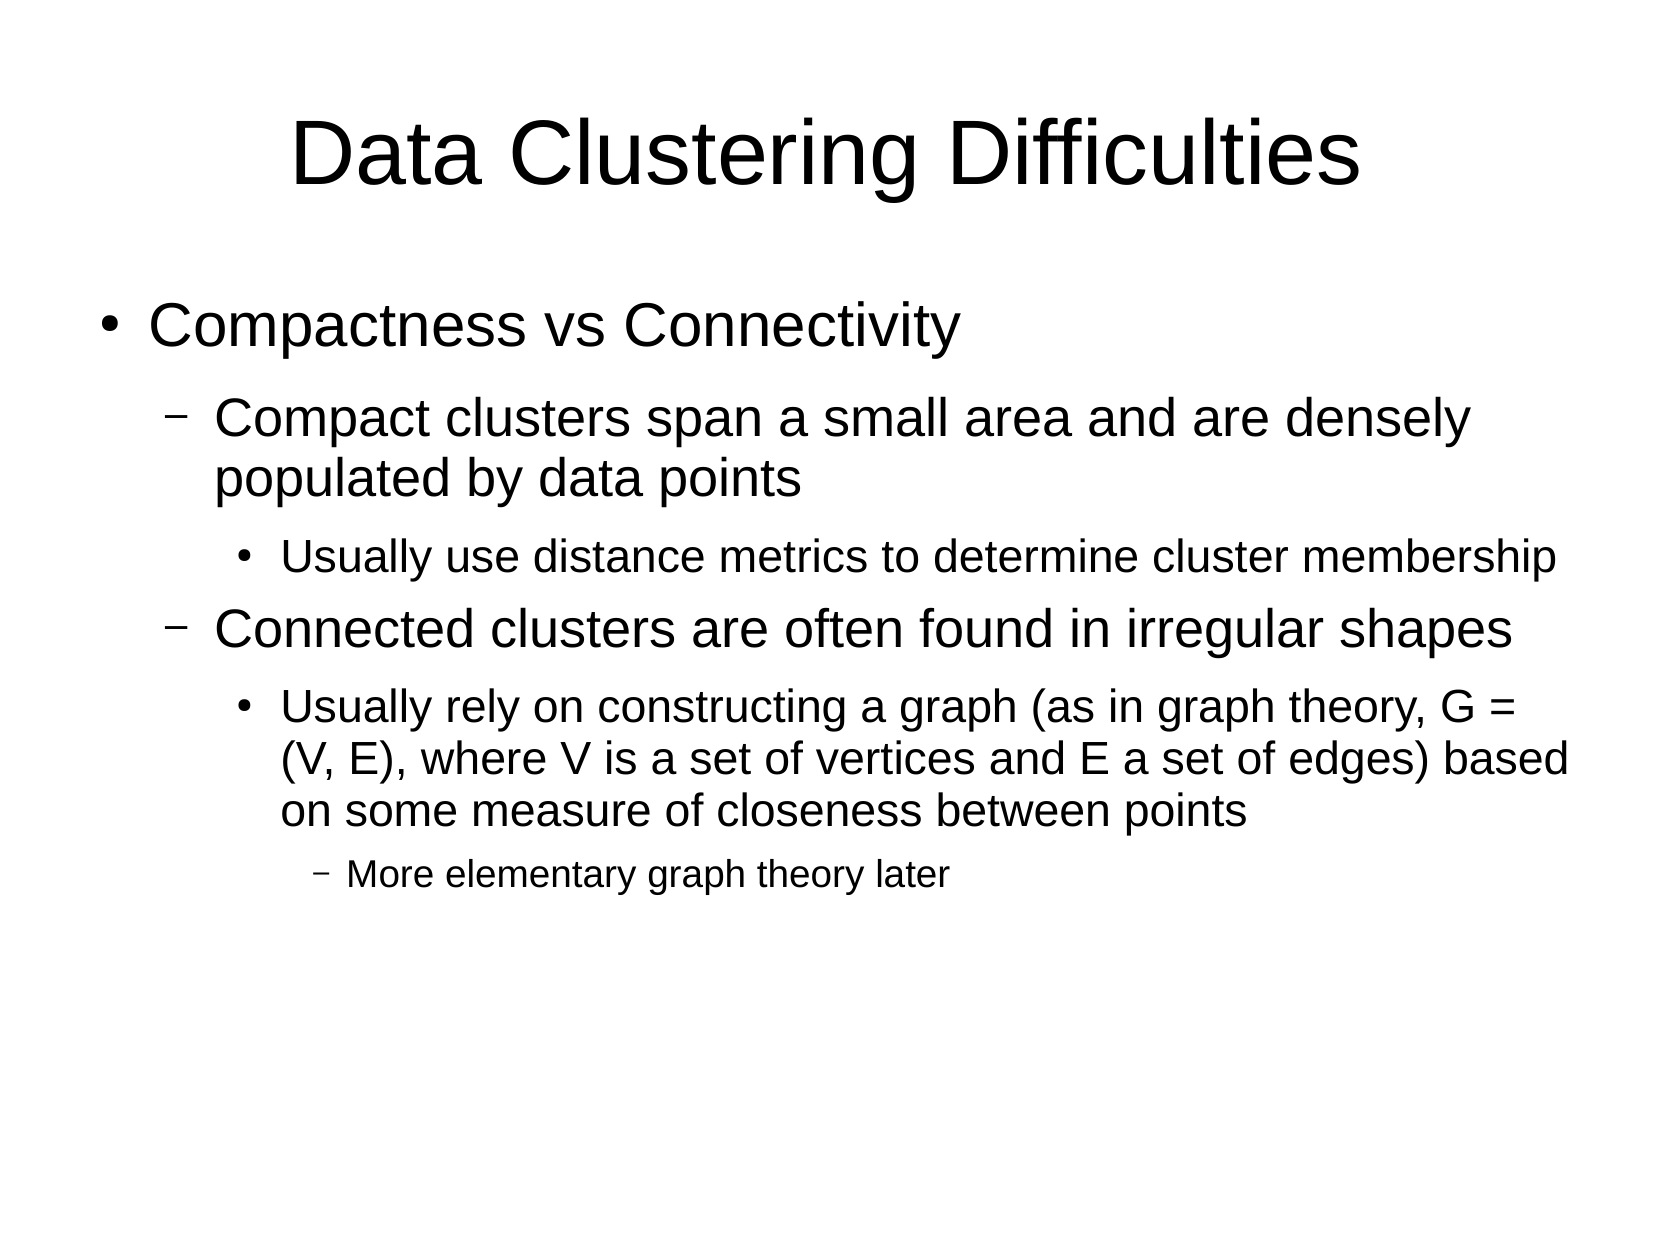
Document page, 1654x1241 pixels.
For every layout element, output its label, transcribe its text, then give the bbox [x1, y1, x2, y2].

list Compactness vs Connectivity Compact clusters span a small area and are densely populated by data points Usually use distance metrics to determine cluster membership Connected clusters are often found in irregular shapes Usually rely on constructing a graph (as in graph theory, G = (V, E), where V is a set of vertices and E a set of edges) based on some measure of closeness between points More elementary graph theory later [82, 290, 1571, 1010]
title Data Clustering Difficulties [82, 49, 1571, 257]
